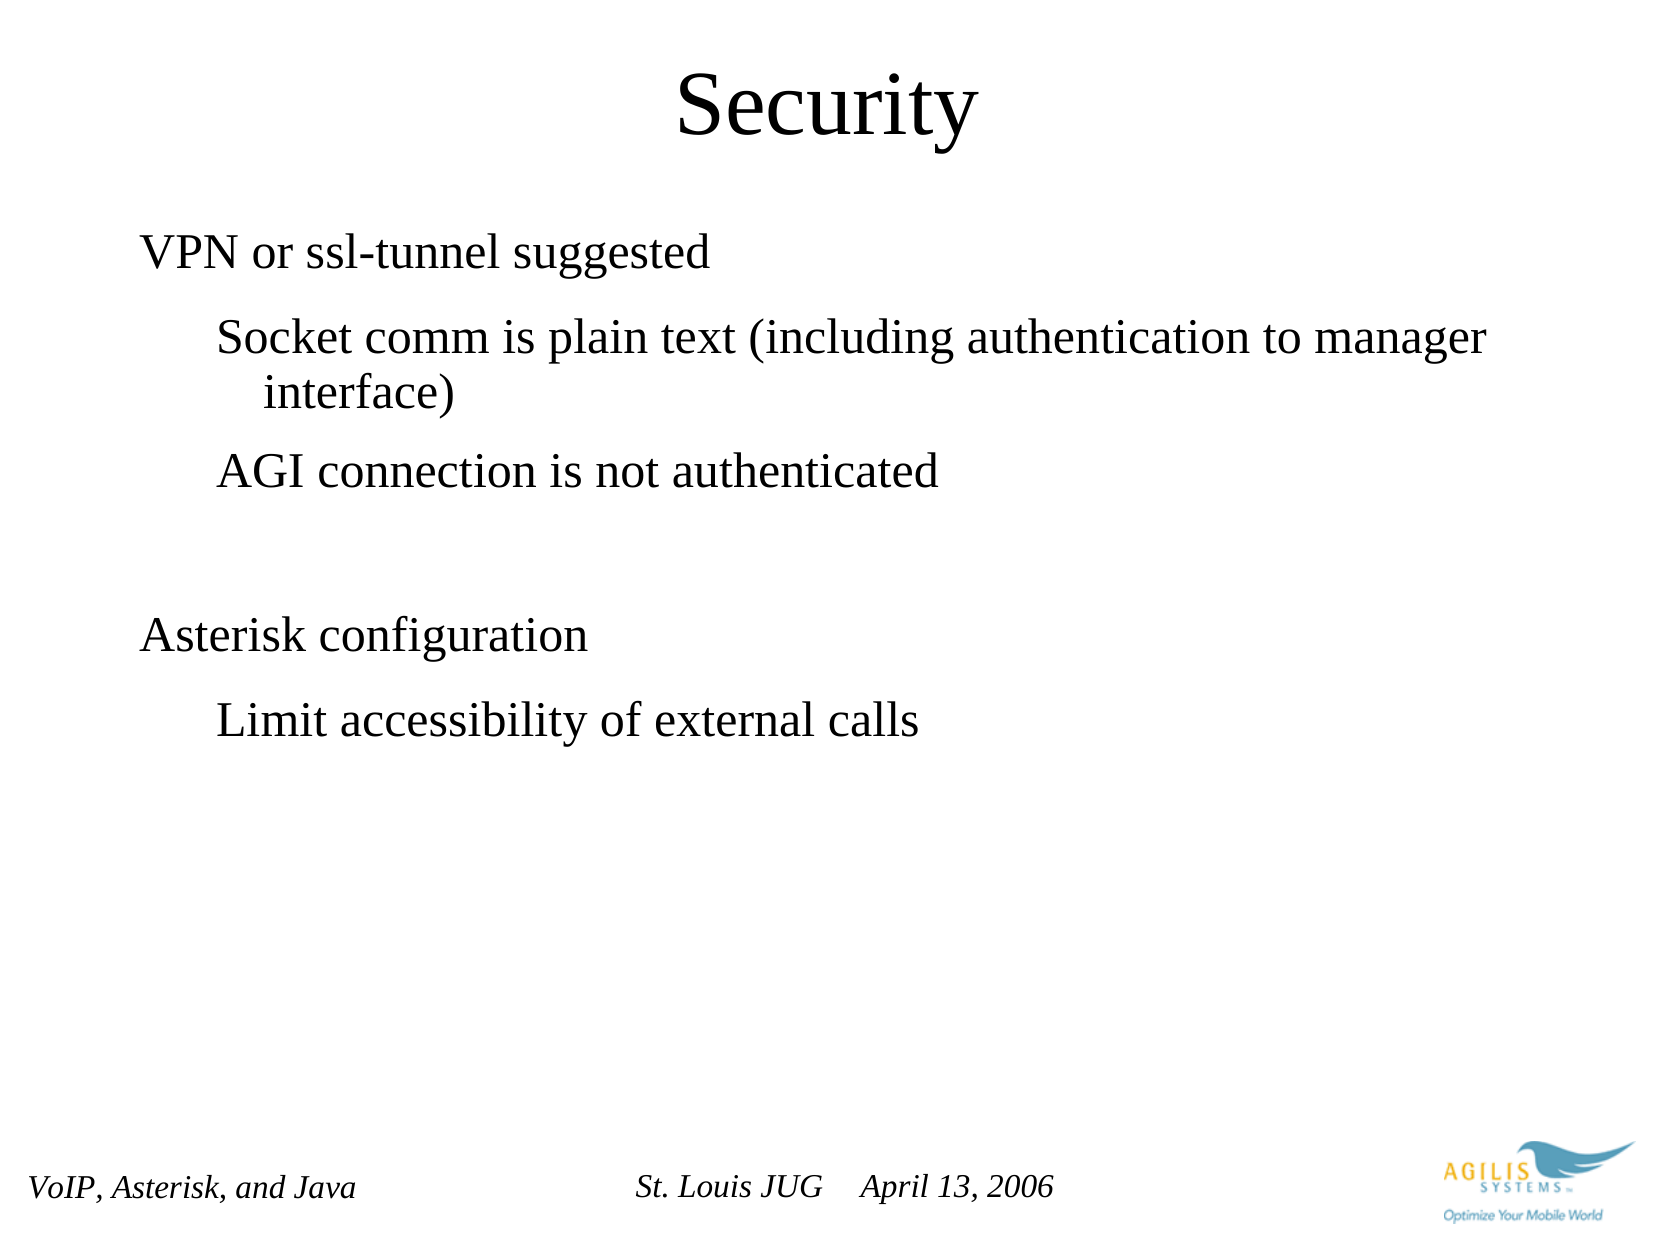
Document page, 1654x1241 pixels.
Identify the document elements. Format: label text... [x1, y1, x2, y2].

title Security [121, 0, 1534, 208]
list VPN or ssl-tunnel suggested Socket comm is plain text (including authentication to manager interface) AGI connection is not authenticated Asterisk configuration Limit accessibility of external calls [121, 224, 1534, 1127]
picture [1444, 1141, 1636, 1224]
